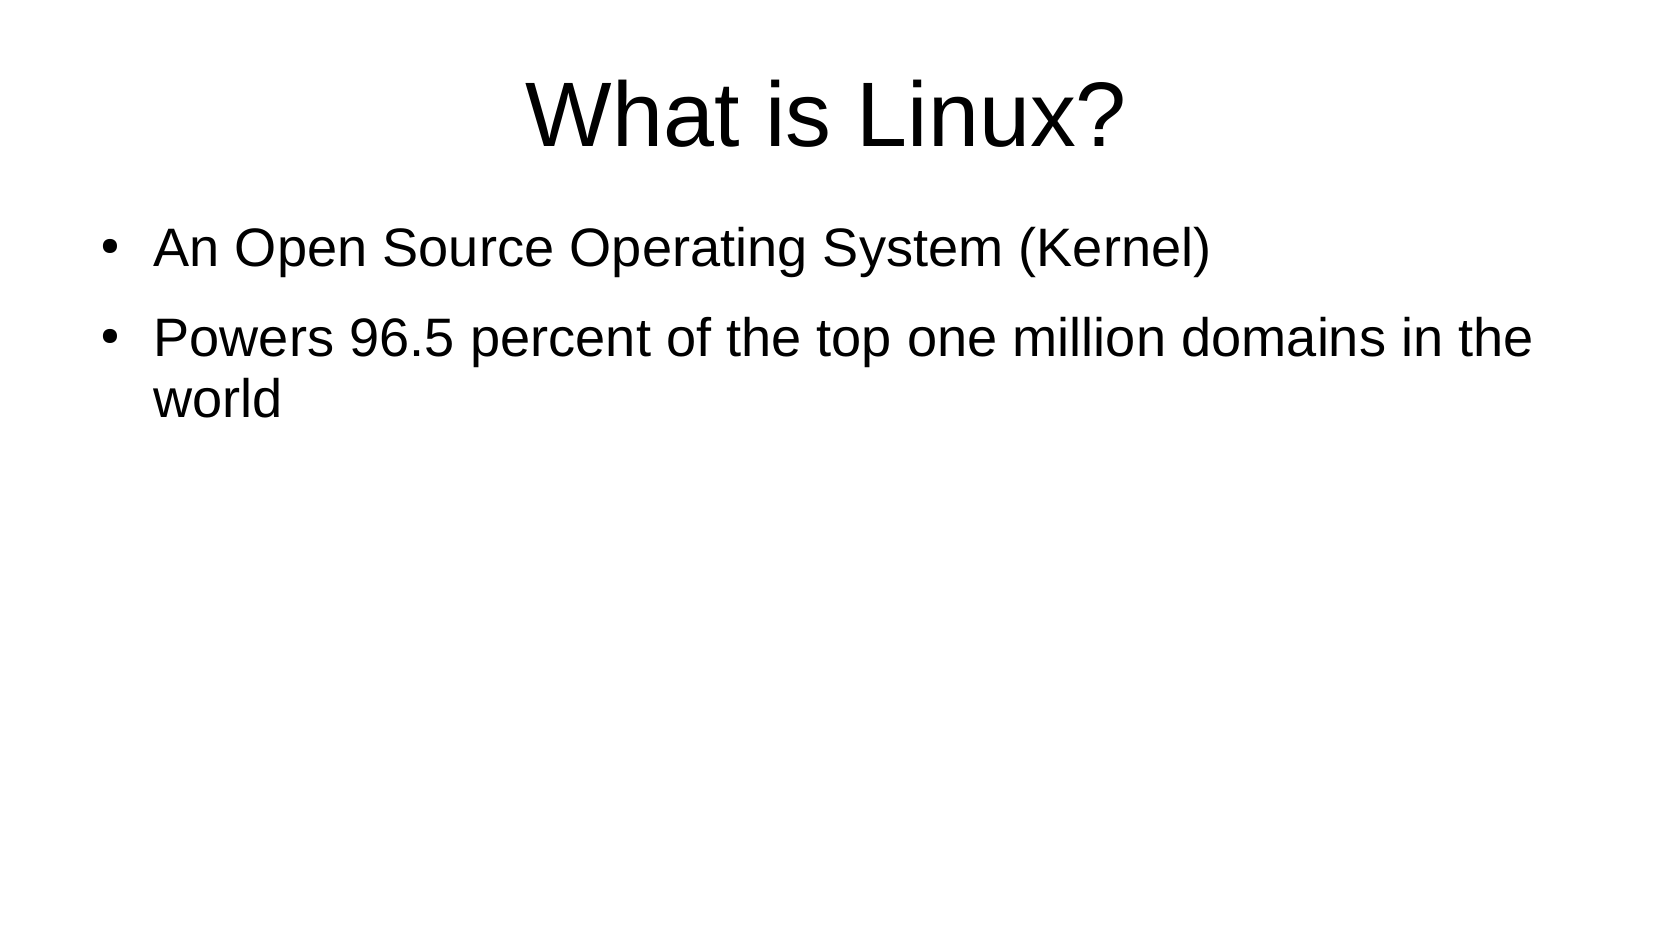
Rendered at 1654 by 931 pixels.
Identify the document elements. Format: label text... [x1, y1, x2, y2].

title What is Linux? [82, 37, 1571, 193]
list An Open Source Operating System (Kernel) Powers 96.5 percent of the top one million domains in the world [82, 217, 1571, 758]
